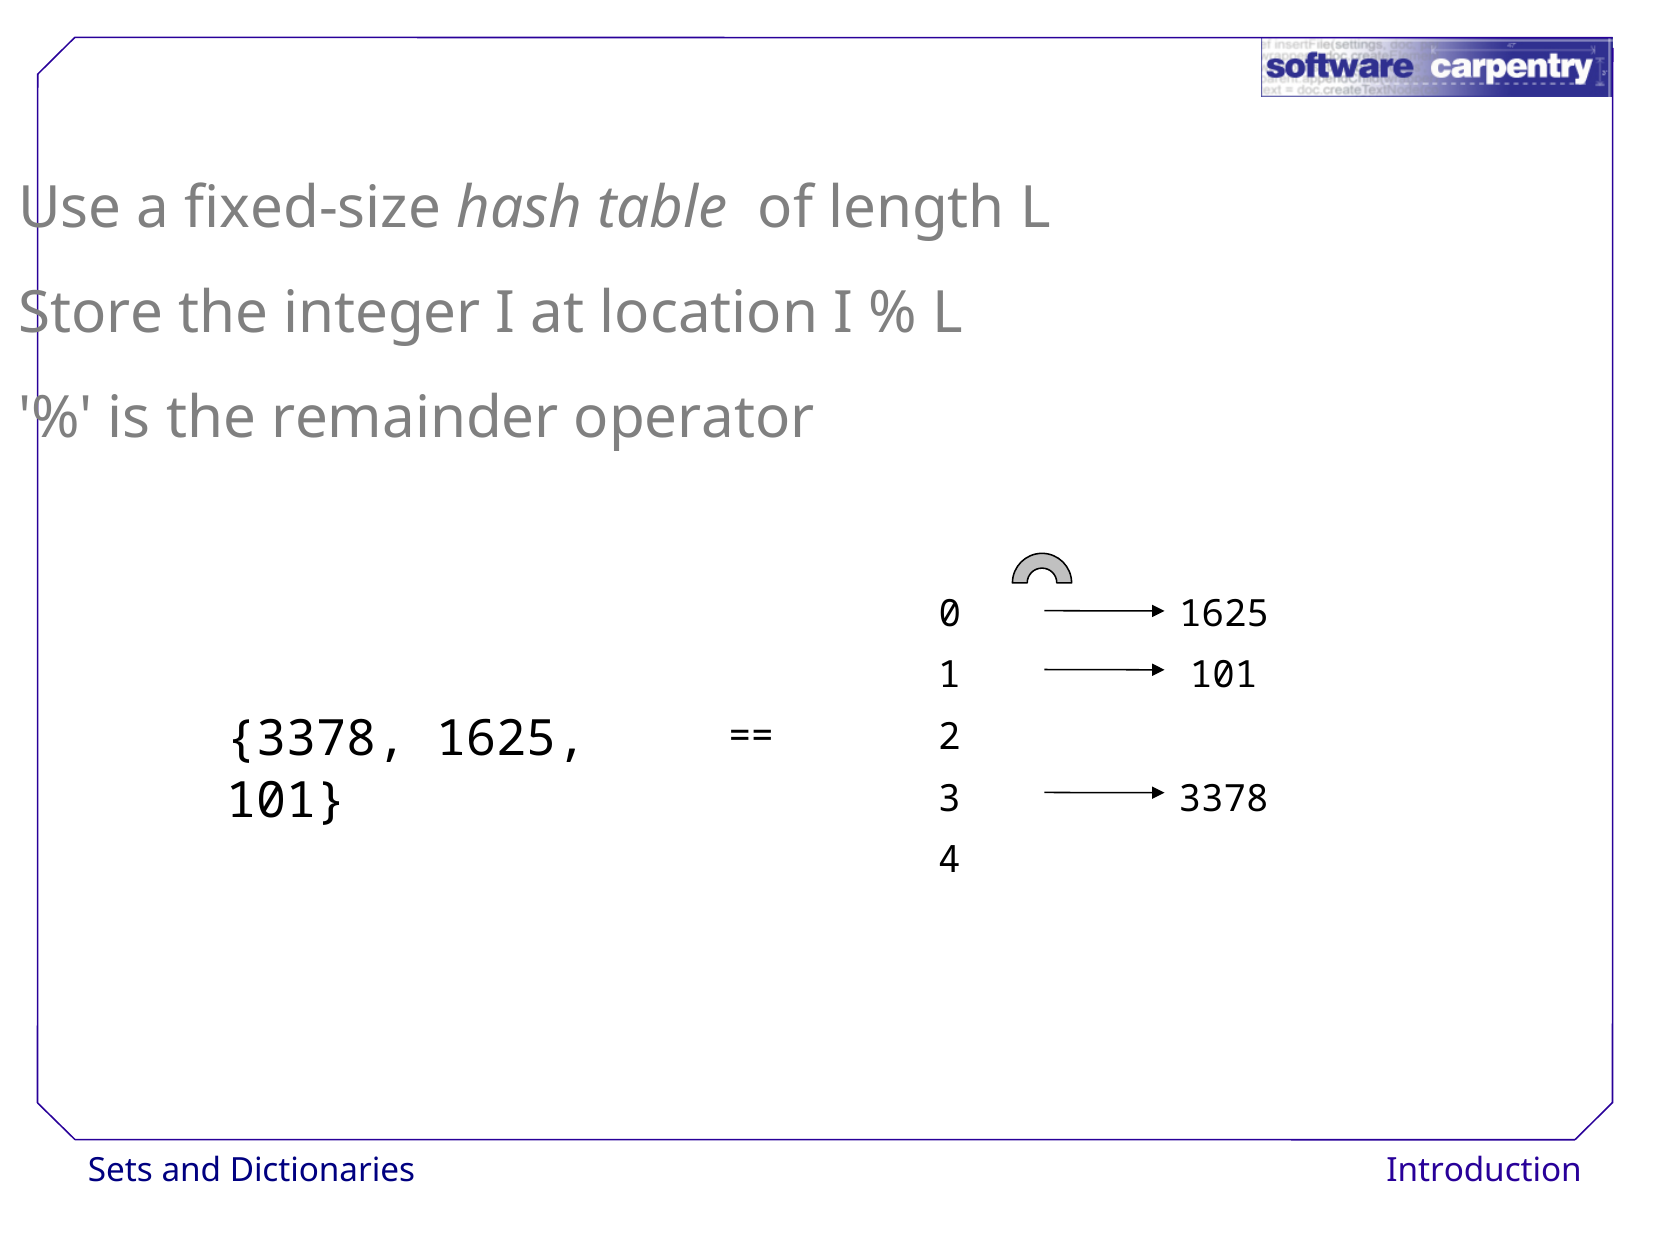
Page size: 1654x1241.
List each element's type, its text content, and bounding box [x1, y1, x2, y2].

table_cell [1016, 824, 1073, 885]
text_box Use a fixed-size hash table of length L Store the integer I at location I % L '%' is the remainder operator [3, 126, 1216, 458]
table_cell [1016, 704, 1073, 764]
text_box 4 [883, 819, 1016, 895]
table_cell [1016, 643, 1073, 704]
table_header [1016, 583, 1073, 643]
text_box 101 [1157, 634, 1290, 710]
text_box 1 [883, 634, 1016, 696]
text_box == [685, 695, 817, 771]
text_box 3 [883, 757, 1016, 819]
text_box 0 [884, 572, 1016, 634]
text_box [1014, 553, 1072, 583]
text_box {3378, 1625, 101} [165, 695, 648, 771]
text_box 3378 [1157, 757, 1290, 833]
table_cell [1016, 764, 1073, 824]
picture [1261, 39, 1613, 97]
text_box 1625 [1158, 572, 1291, 648]
text_box 2 [883, 696, 1016, 757]
